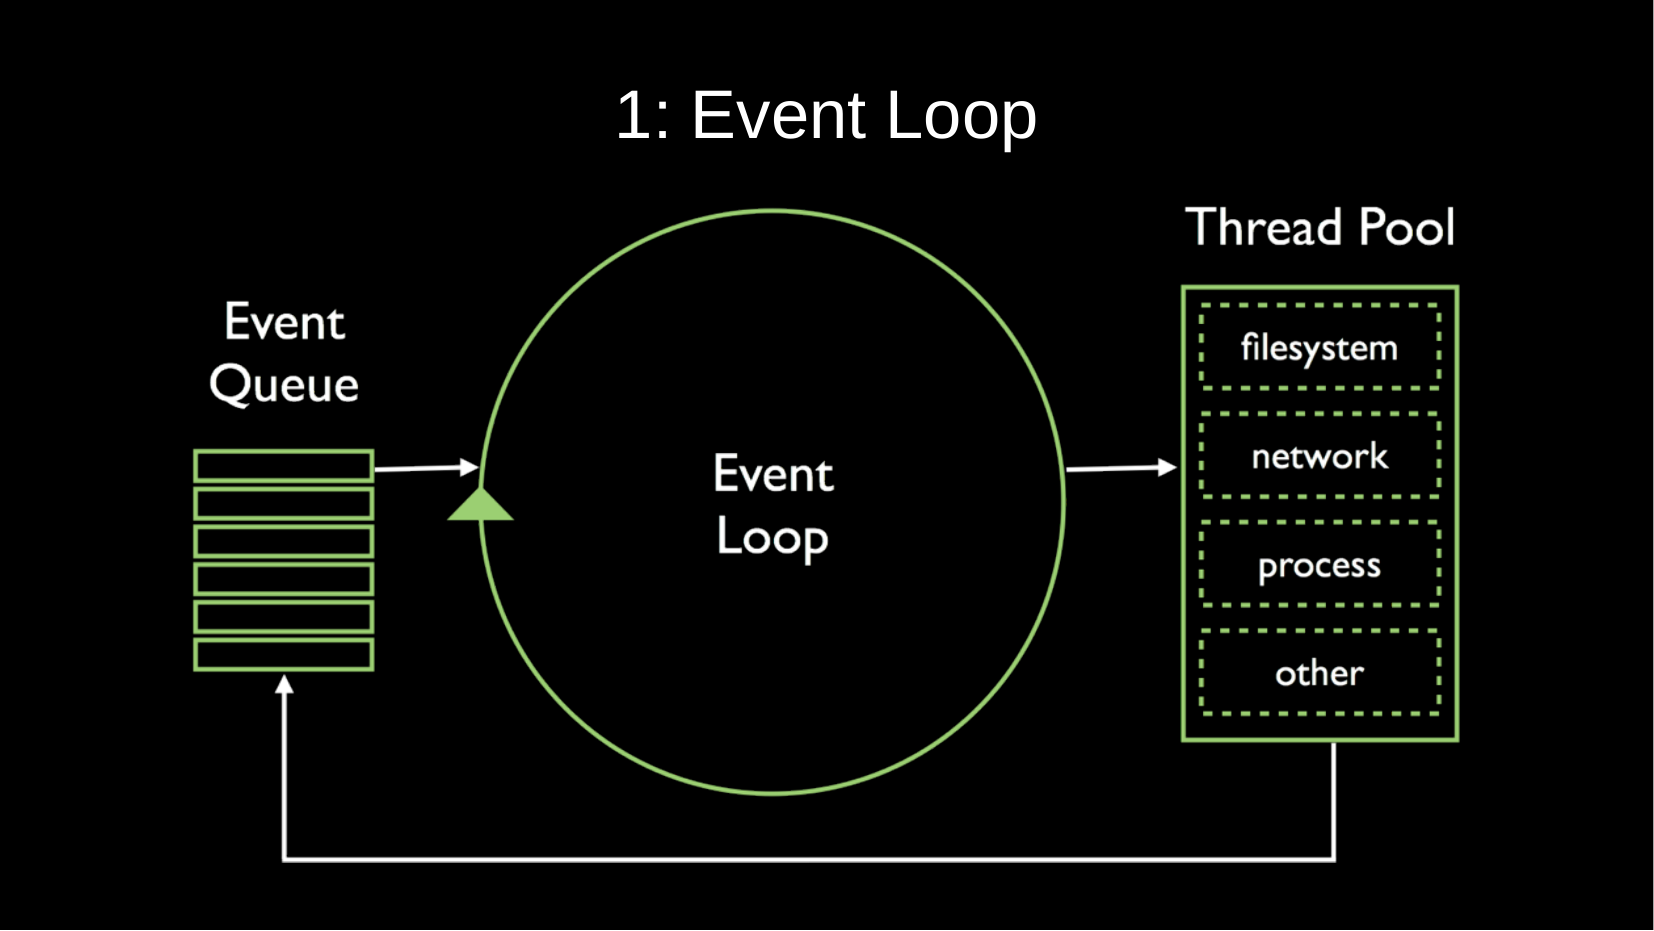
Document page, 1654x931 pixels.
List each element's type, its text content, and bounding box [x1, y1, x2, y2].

picture [177, 193, 1489, 863]
title 1: Event Loop [82, 37, 1571, 193]
